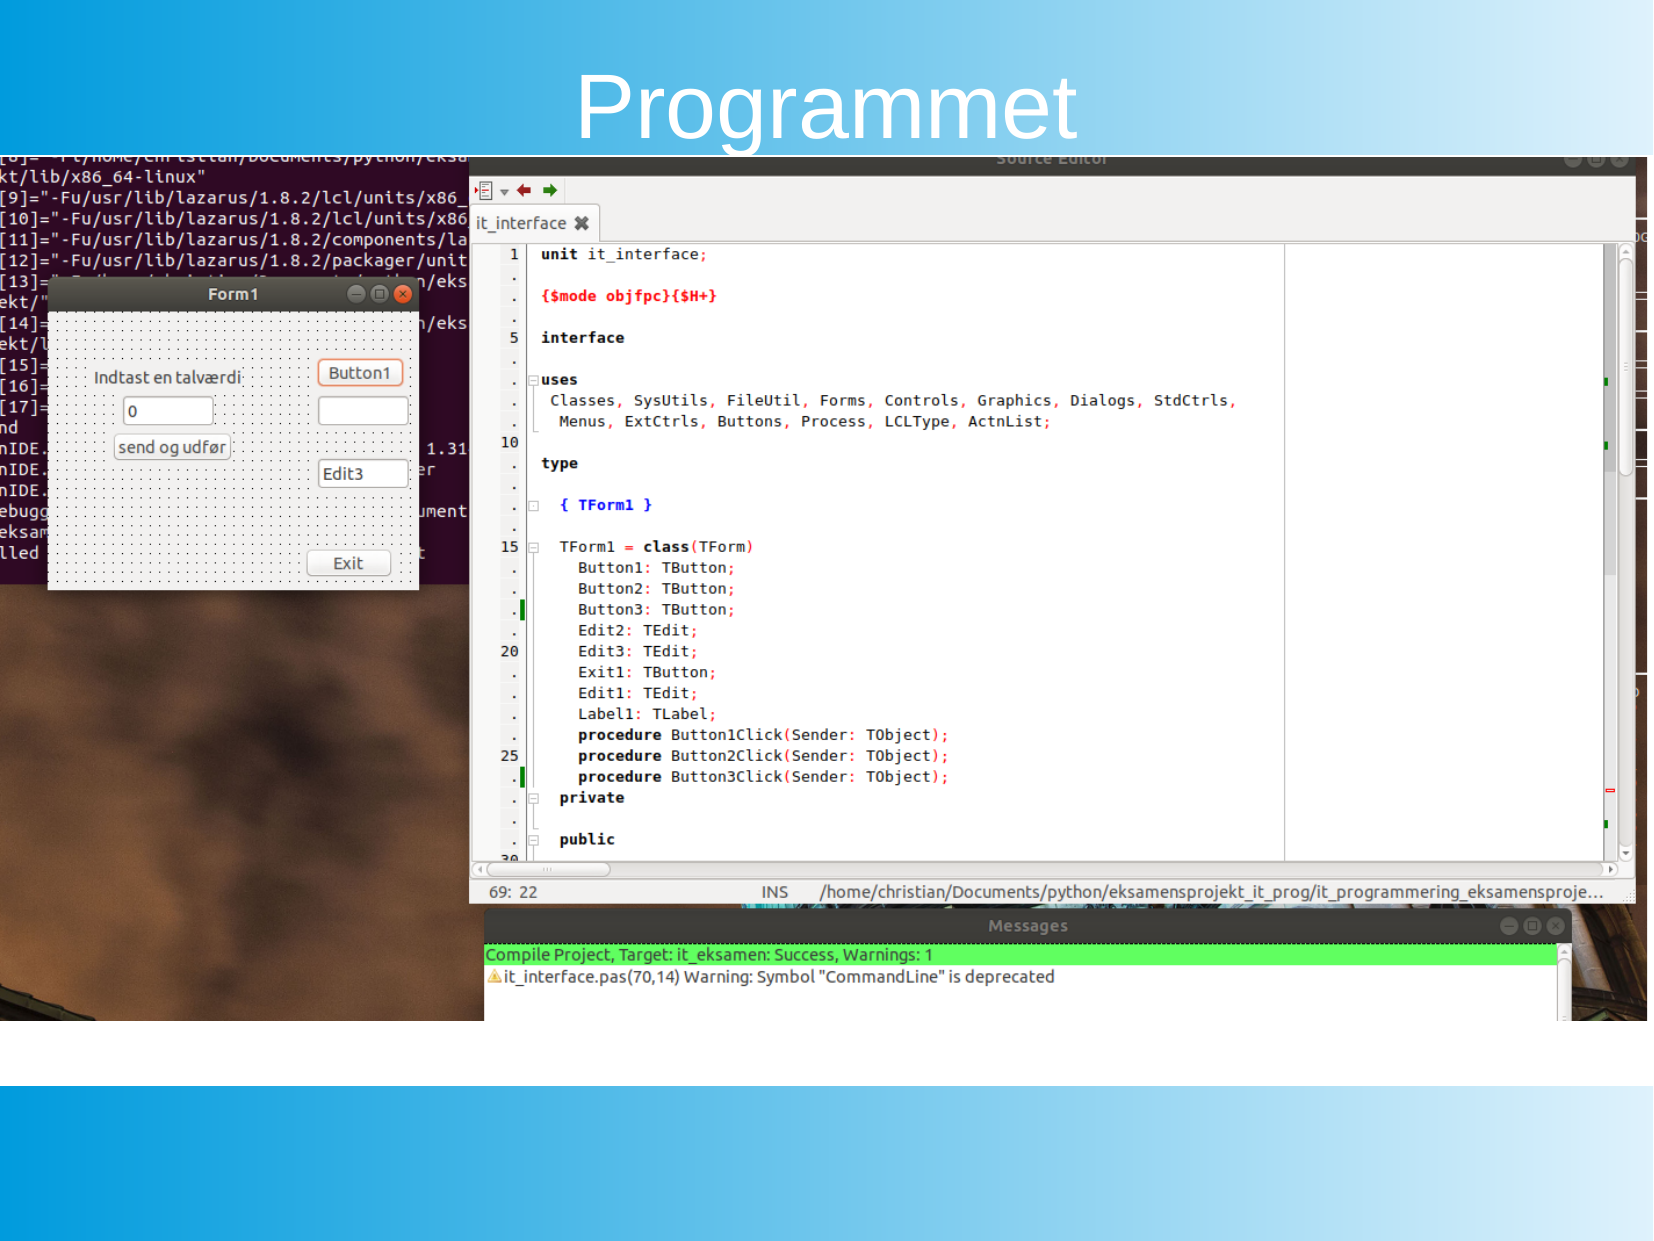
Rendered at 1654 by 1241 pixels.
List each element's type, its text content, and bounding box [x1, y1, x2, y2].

picture [0, 157, 1648, 1021]
title Programmet [82, 46, 1571, 157]
